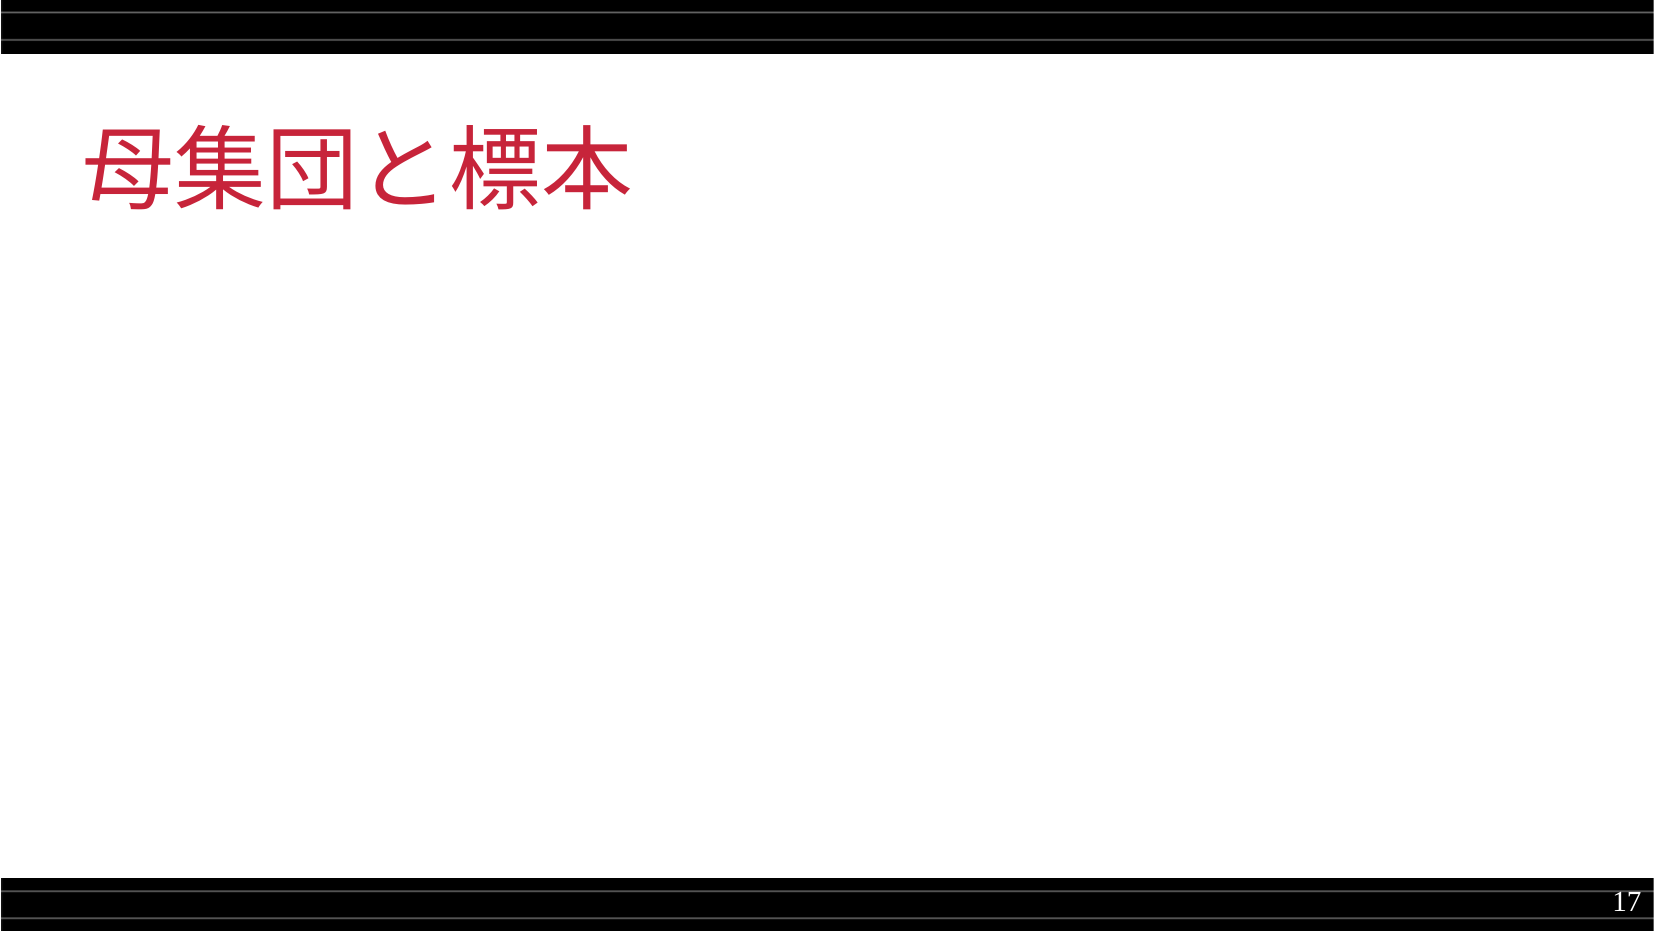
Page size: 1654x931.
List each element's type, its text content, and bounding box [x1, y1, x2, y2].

title 母集団と標本 [82, 92, 1571, 249]
picture [1, 878, 1654, 931]
picture [1, 0, 1654, 54]
